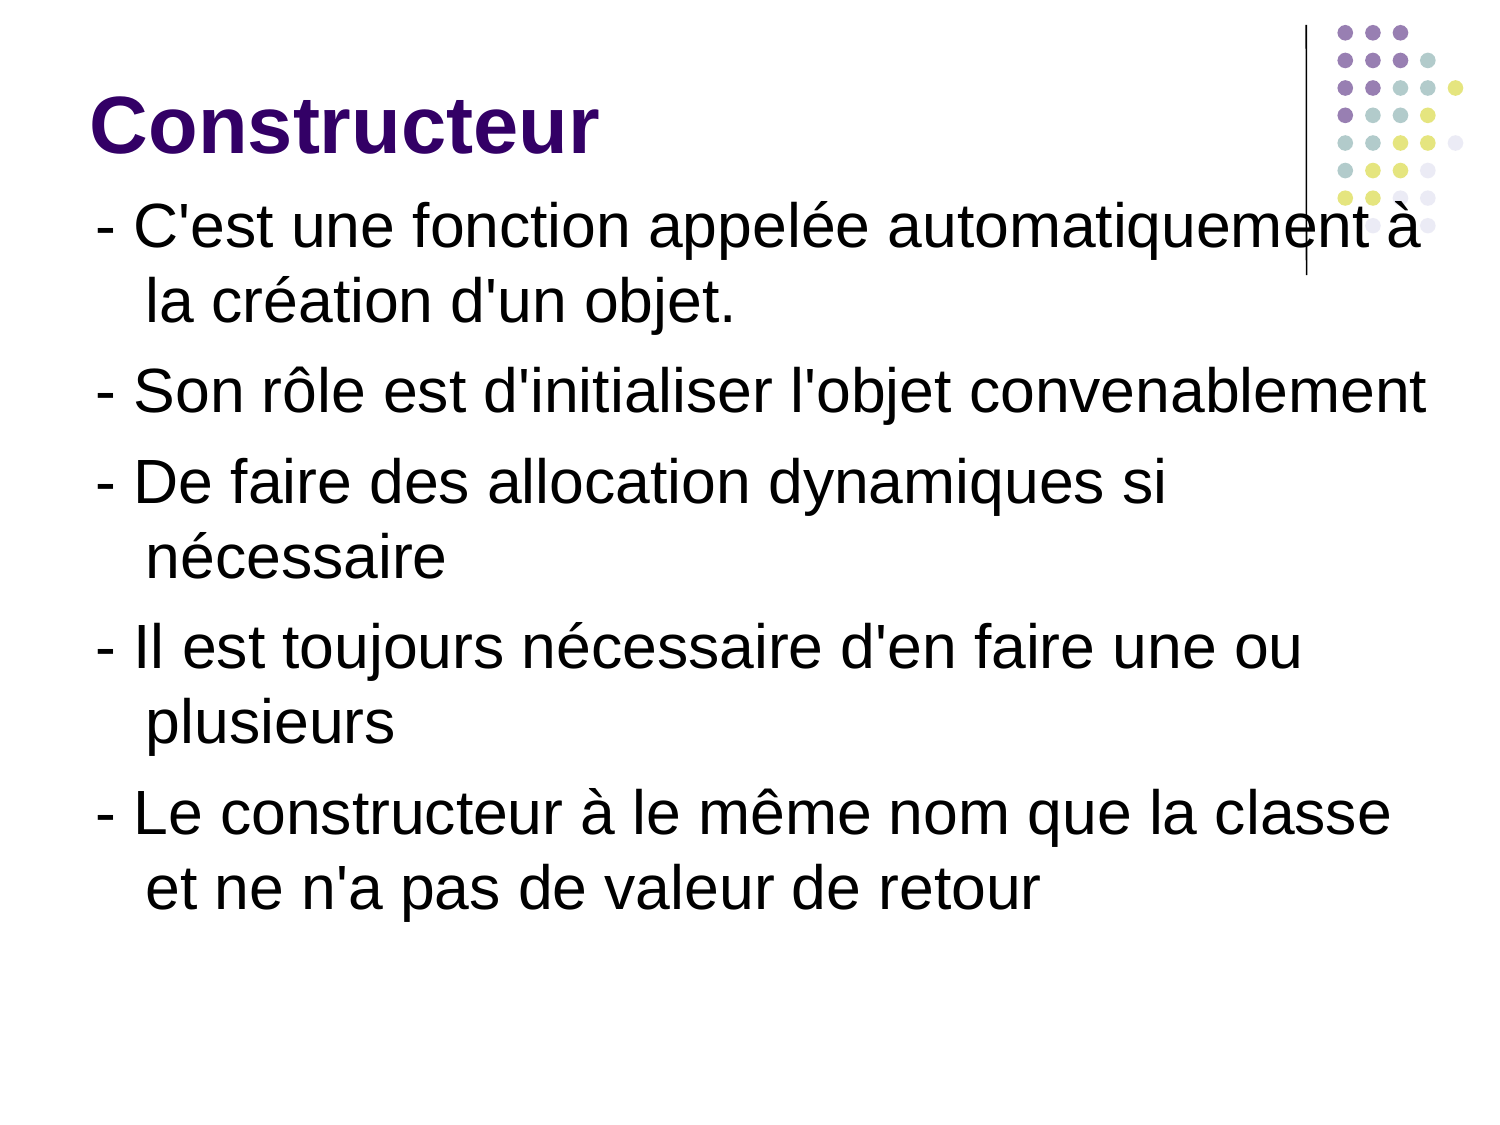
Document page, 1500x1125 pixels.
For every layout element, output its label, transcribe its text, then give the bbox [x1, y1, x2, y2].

list - C'est une fonction appelée automatiquement à la création d'un objet. - Son rôle est d'initialiser l'objet convenablement - De faire des allocation dynamiques si nécessaire - Il est toujours nécessaire d'en faire une ou plusieurs - Le constructeur à le même nom que la classe et ne n'a pas de valeur de retour [74, 177, 1477, 1035]
title Constructeur [74, 17, 1310, 177]
